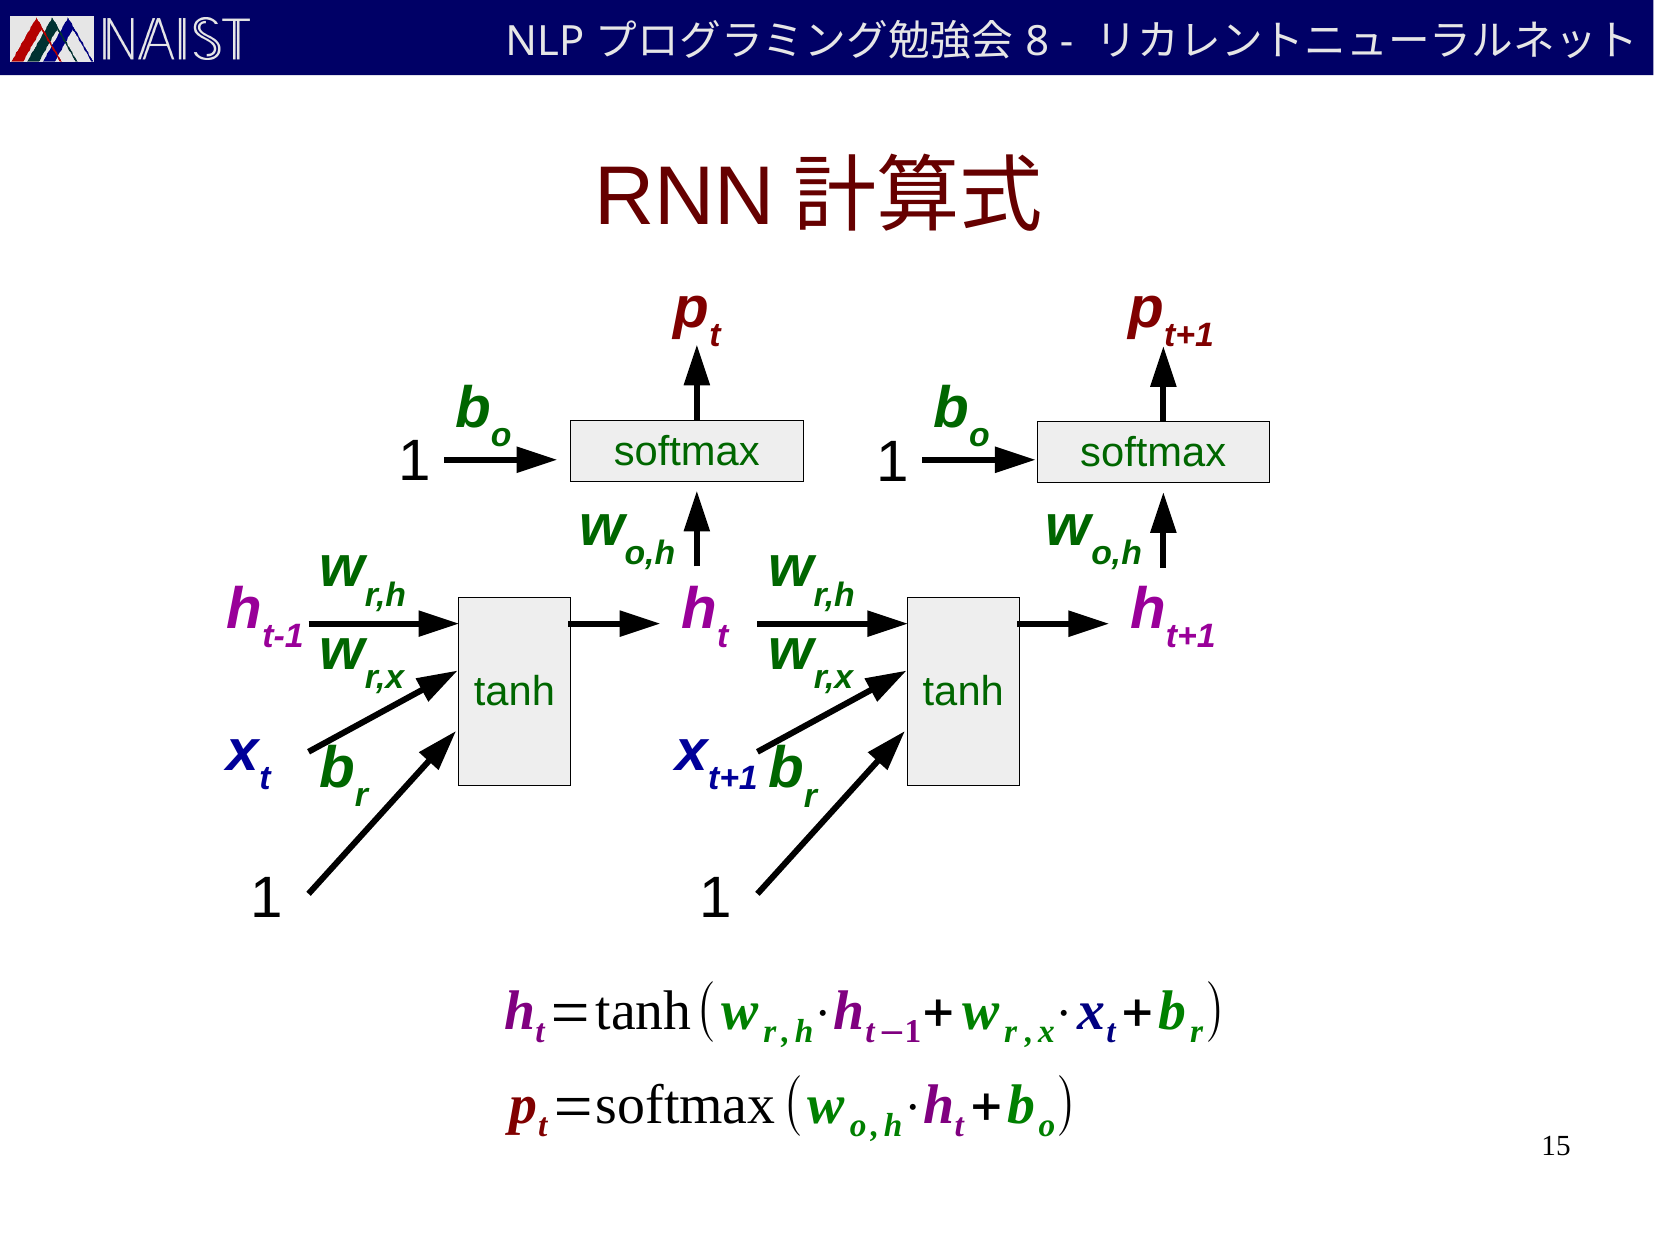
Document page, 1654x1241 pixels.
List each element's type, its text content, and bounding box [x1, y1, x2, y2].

text_box xt [212, 710, 286, 805]
text_box softmax [1037, 421, 1270, 483]
text_box 1 [383, 420, 446, 501]
text_box softmax [570, 420, 804, 482]
text_box 1 [684, 857, 747, 938]
text_box tanh [458, 597, 571, 786]
chart [488, 1073, 1090, 1145]
text_box wr,h [304, 526, 422, 621]
chart [488, 979, 1239, 1051]
picture [102, 17, 251, 60]
text_box ht-1 [212, 568, 304, 663]
text_box tanh [907, 597, 1020, 786]
text_box bo [918, 367, 1006, 457]
text_box wr,x [304, 609, 420, 704]
text_box wr,h [753, 526, 871, 621]
text_box ht [666, 568, 744, 663]
text_box br [304, 727, 384, 822]
picture [10, 16, 94, 62]
text_box ht+1 [1115, 568, 1231, 663]
text_box pt [659, 266, 736, 361]
text_box 1 [861, 420, 924, 501]
title RNN計算式 [75, 92, 1564, 285]
text_box xt+1 [660, 710, 773, 805]
text_box wr,x [753, 609, 869, 704]
text_box wo,h [564, 485, 691, 580]
text_box wo,h [1031, 485, 1158, 580]
text_box 1 [235, 857, 298, 938]
text_box pt+1 [1113, 266, 1229, 361]
text_box br [753, 727, 833, 822]
text_box bo [440, 367, 527, 457]
